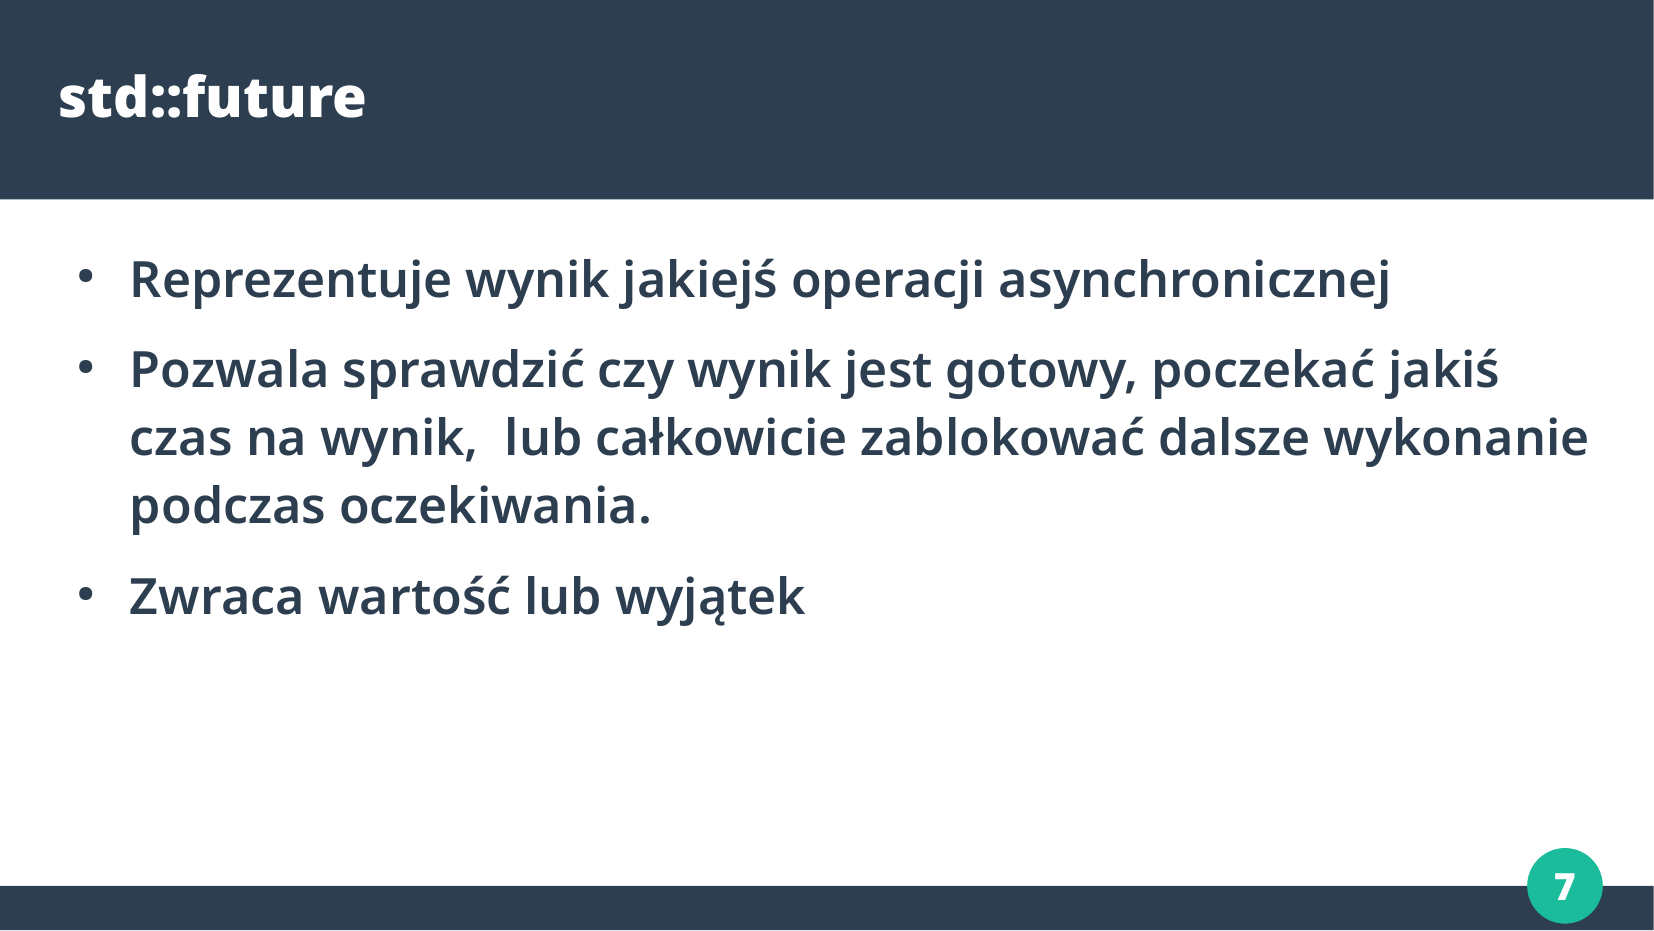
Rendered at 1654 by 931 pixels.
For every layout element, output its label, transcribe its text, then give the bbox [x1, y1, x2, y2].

list Reprezentuje wynik jakiejś operacji asynchronicznej Pozwala sprawdzić czy wynik jest gotowy, poczekać jakiś czas na wynik, lub całkowicie zablokować dalsze wykonanie podczas oczekiwania. Zwraca wartość lub wyjątek [59, 243, 1595, 864]
title std::future [59, 37, 1595, 155]
